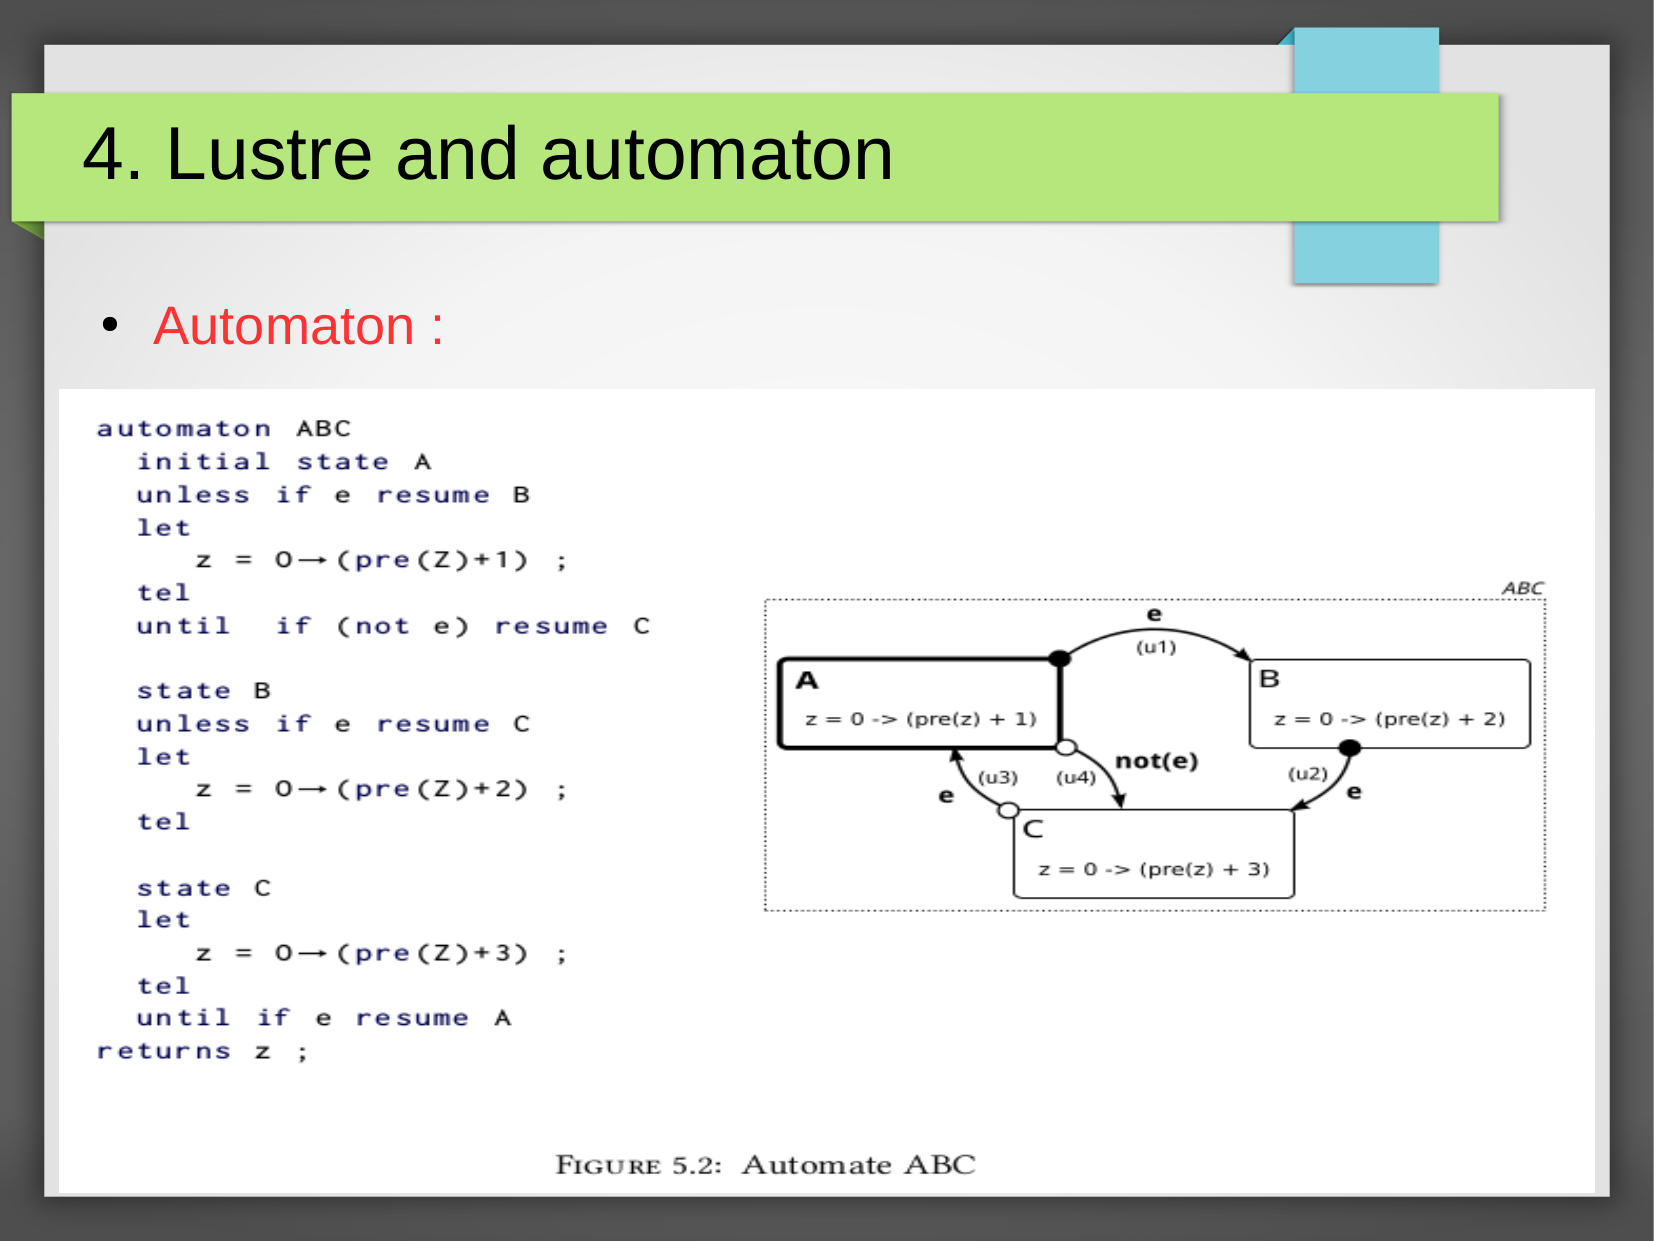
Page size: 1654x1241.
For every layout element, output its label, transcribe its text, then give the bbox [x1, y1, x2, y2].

title 4. Lustre and automaton [82, 94, 1264, 213]
list Automaton : [82, 295, 1571, 389]
picture [0, 0, 1654, 1241]
